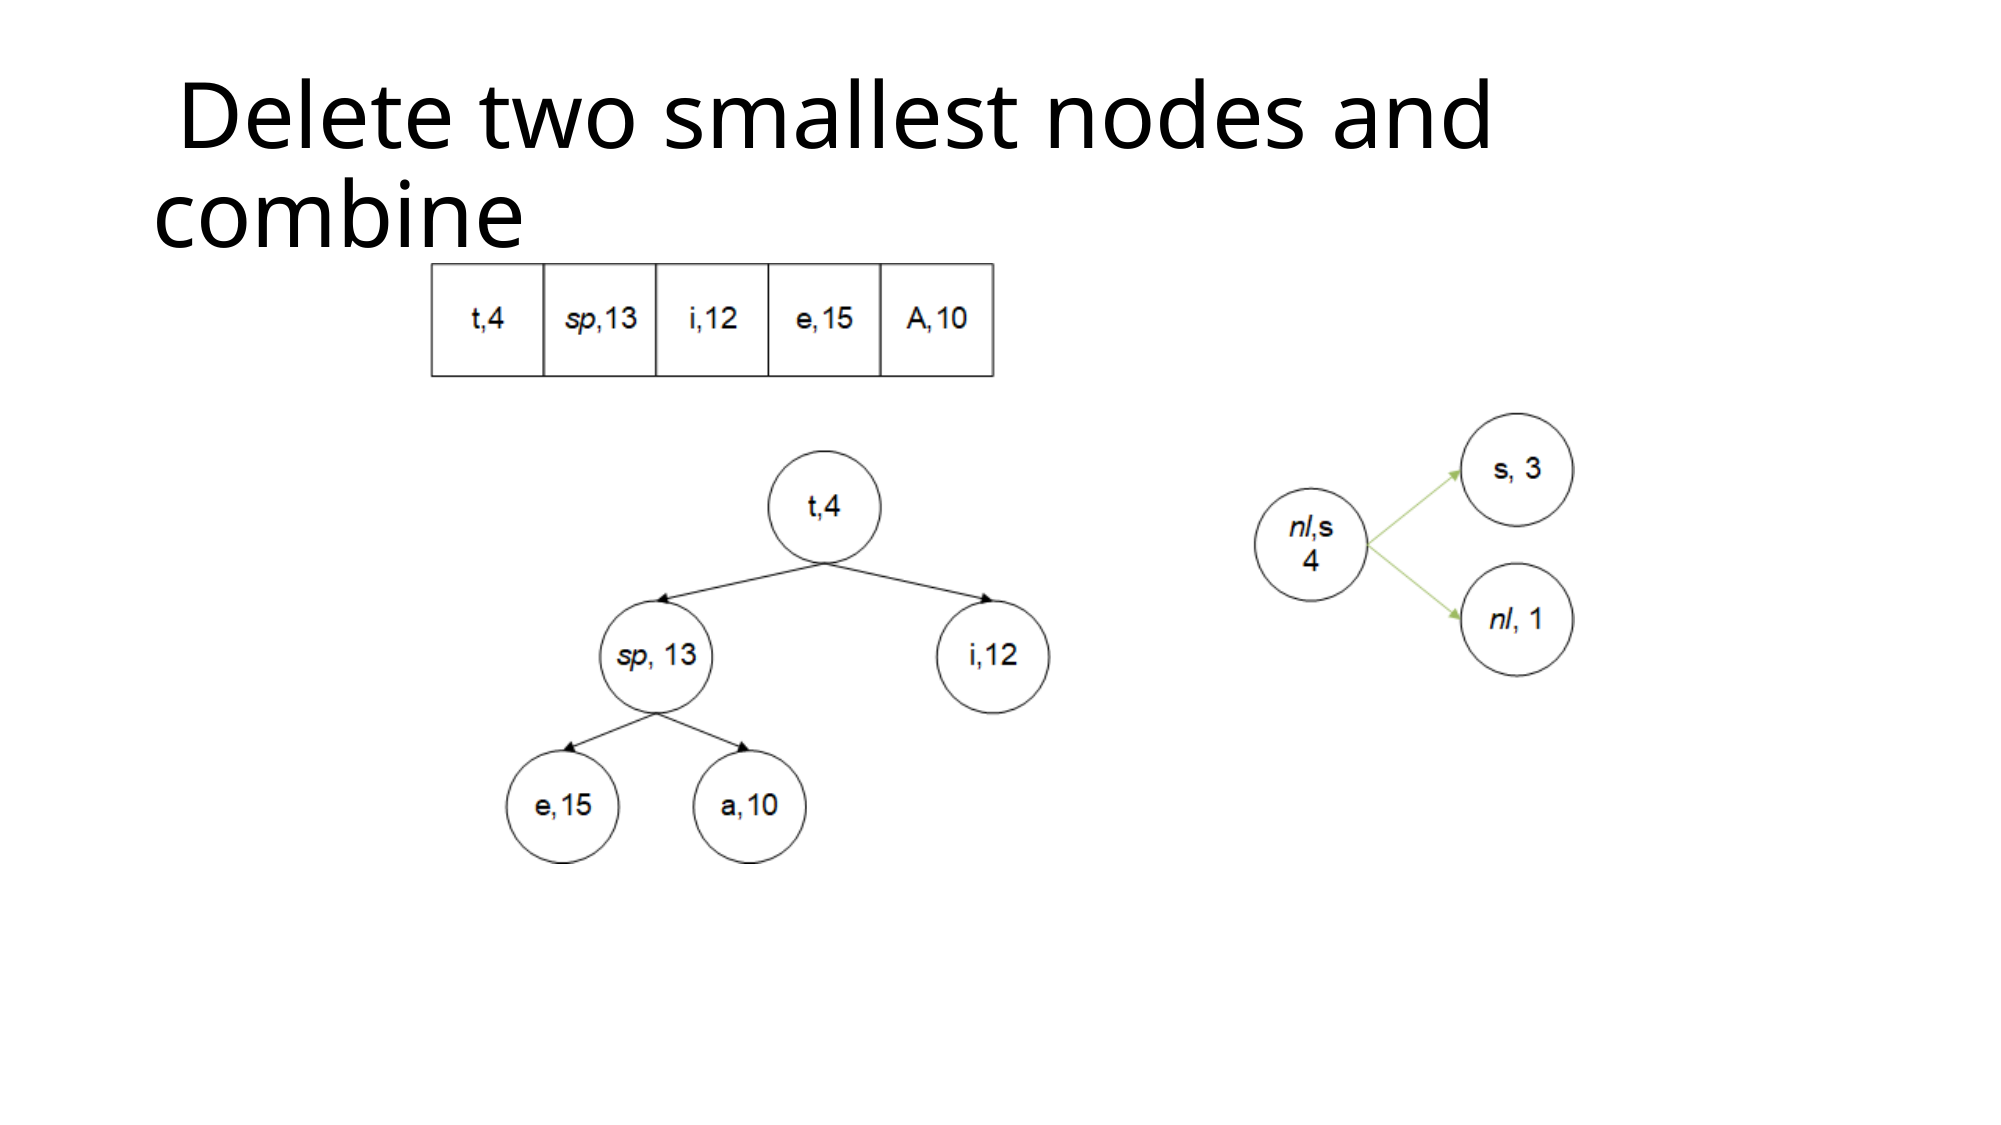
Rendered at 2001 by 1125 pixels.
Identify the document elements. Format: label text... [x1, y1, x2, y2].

title Delete two smallest nodes and combine [137, 59, 1863, 278]
picture [430, 263, 1575, 864]
